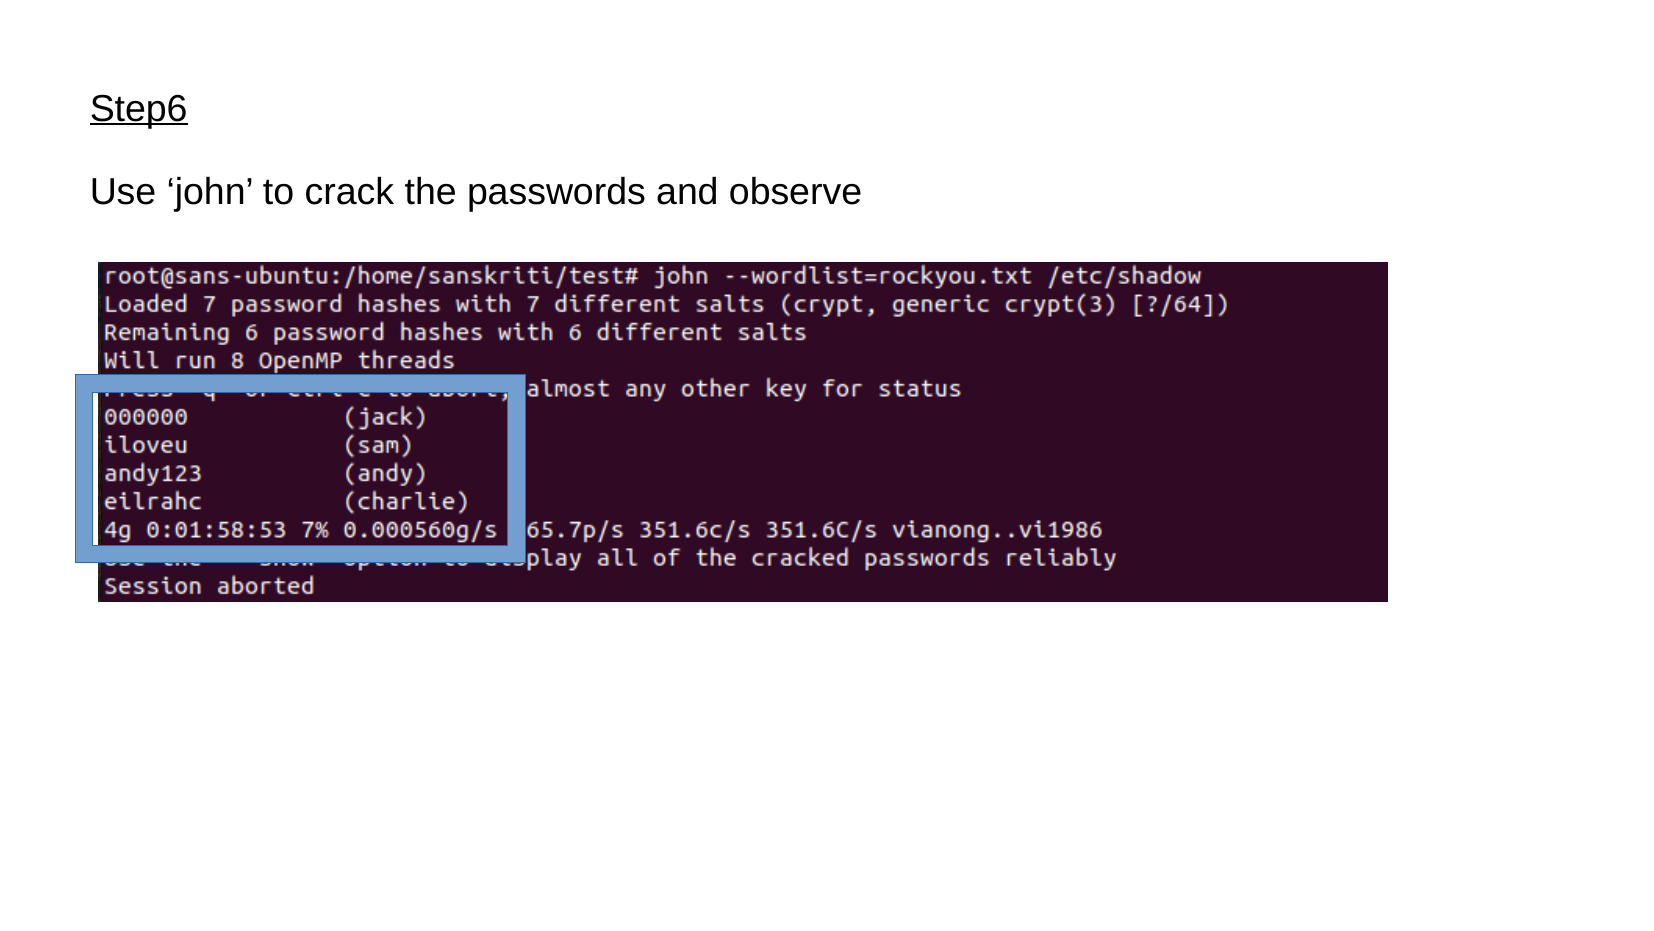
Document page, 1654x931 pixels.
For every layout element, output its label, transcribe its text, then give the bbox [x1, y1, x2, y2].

text_box Step6 Use ‘john’ to crack the passwords and observe [75, 79, 878, 221]
picture [98, 262, 1388, 602]
text_box [75, 374, 526, 563]
picture [98, 393, 507, 545]
